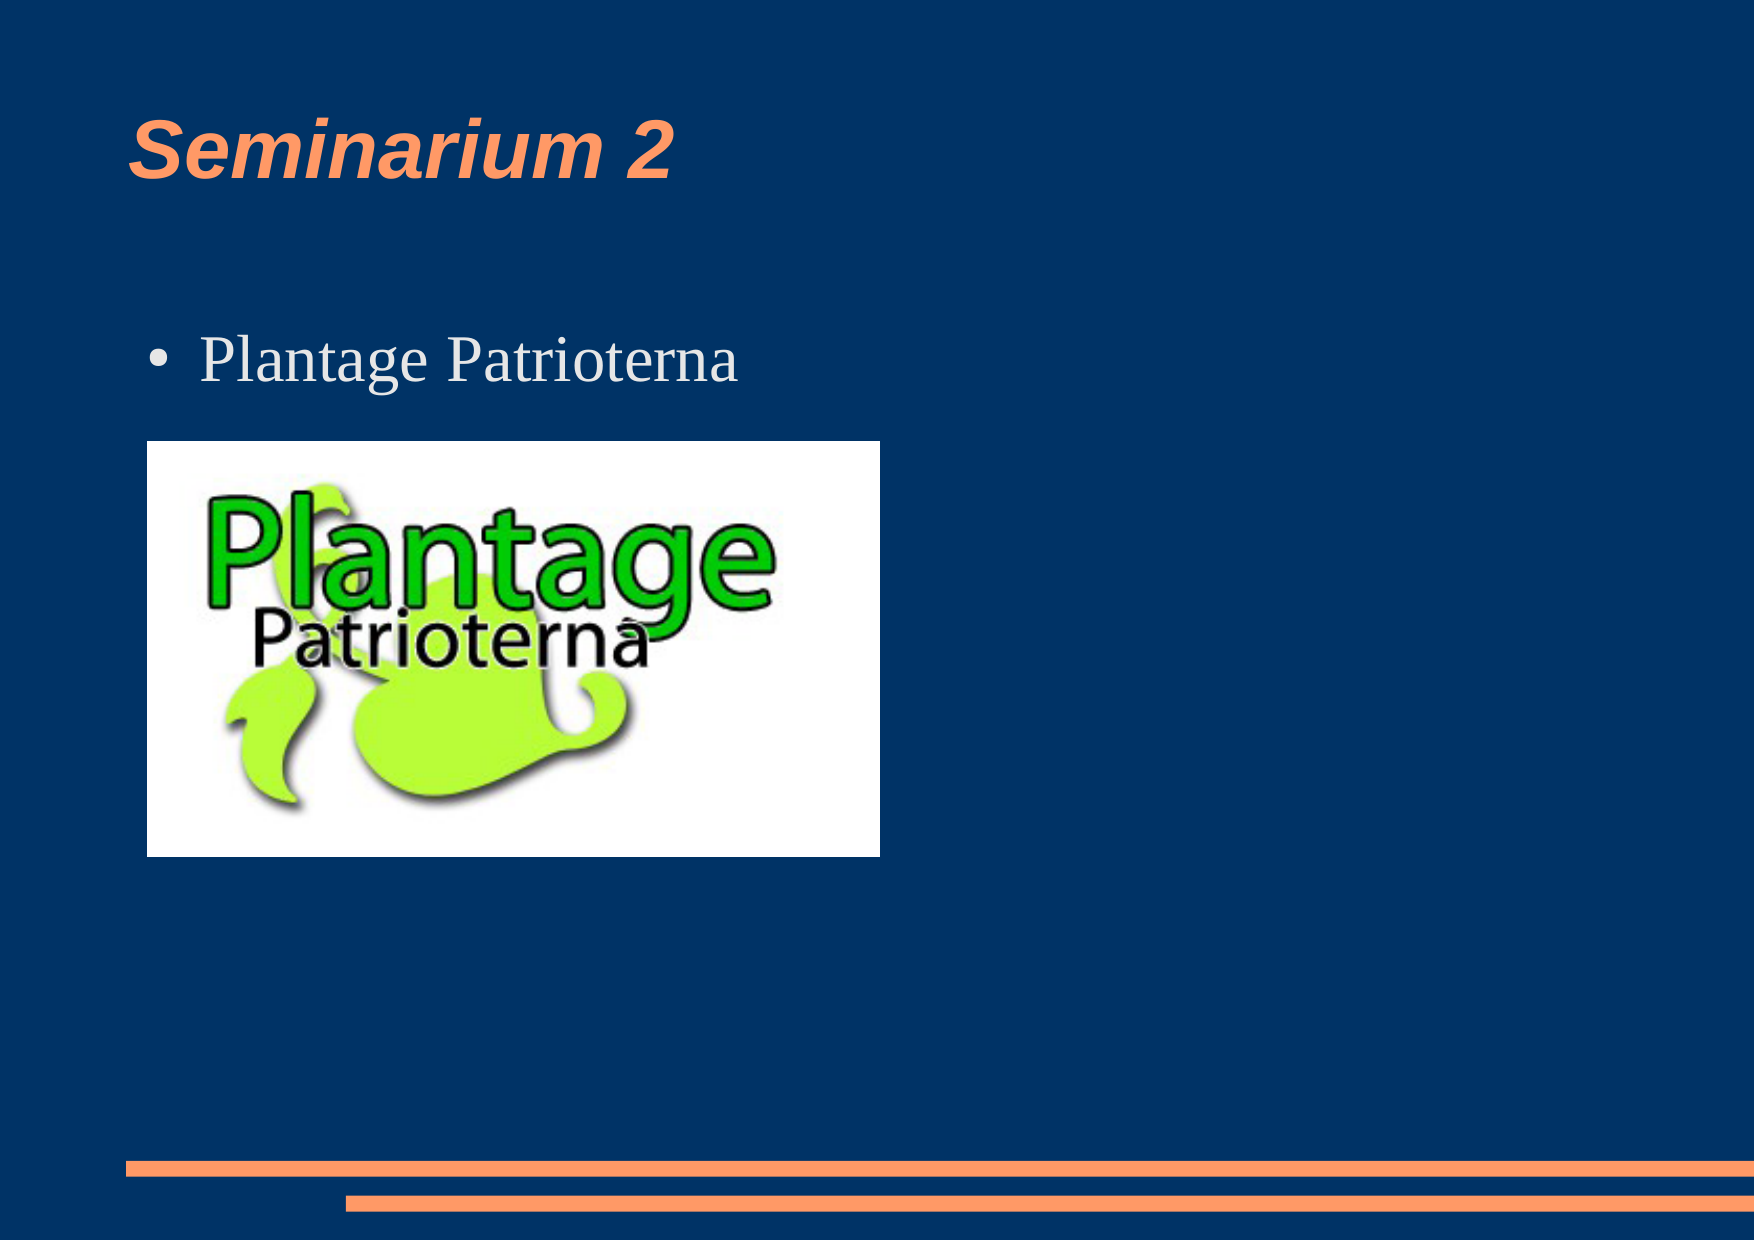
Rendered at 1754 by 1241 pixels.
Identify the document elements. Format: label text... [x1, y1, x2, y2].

title Seminarium 2 [128, 46, 1627, 254]
picture [147, 441, 880, 857]
list Plantage Patrioterna [128, 322, 1656, 1132]
